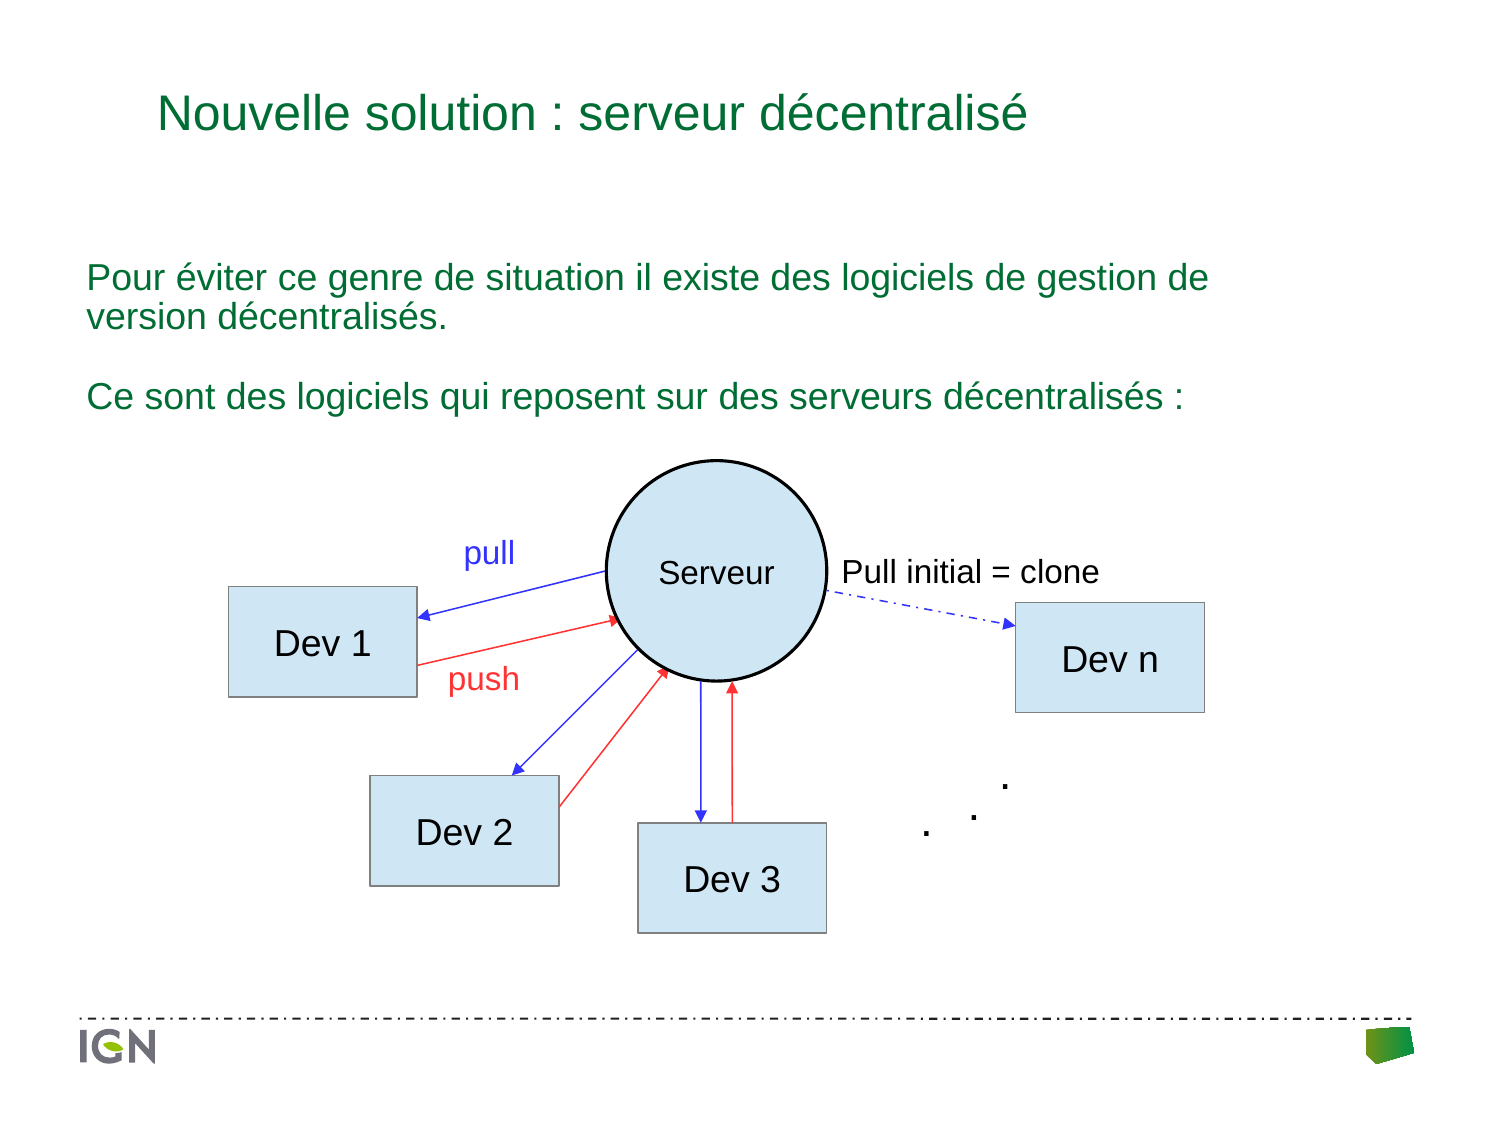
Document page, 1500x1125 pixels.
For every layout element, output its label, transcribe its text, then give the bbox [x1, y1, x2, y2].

text_box Nouvelle solution : serveur décentralisé [142, 81, 1339, 141]
text_box Serveur [606, 460, 826, 682]
text_box . [952, 767, 1000, 856]
text_box . [905, 783, 953, 872]
text_box Dev 2 [370, 775, 559, 886]
text_box Pull initial = clone [826, 543, 1170, 603]
text_box push [433, 649, 575, 769]
text_box Dev 1 [228, 586, 418, 697]
text_box Dev n [1015, 602, 1205, 713]
text_box . [984, 736, 1032, 824]
text_box Pour éviter ce genre de situation il existe des logiciels de gestion de version décentralisés. Ce sont des logiciels qui reposent sur des serveurs décentralisés : [71, 252, 1341, 1002]
text_box pull [448, 523, 575, 593]
text_box Dev 3 [637, 822, 827, 934]
